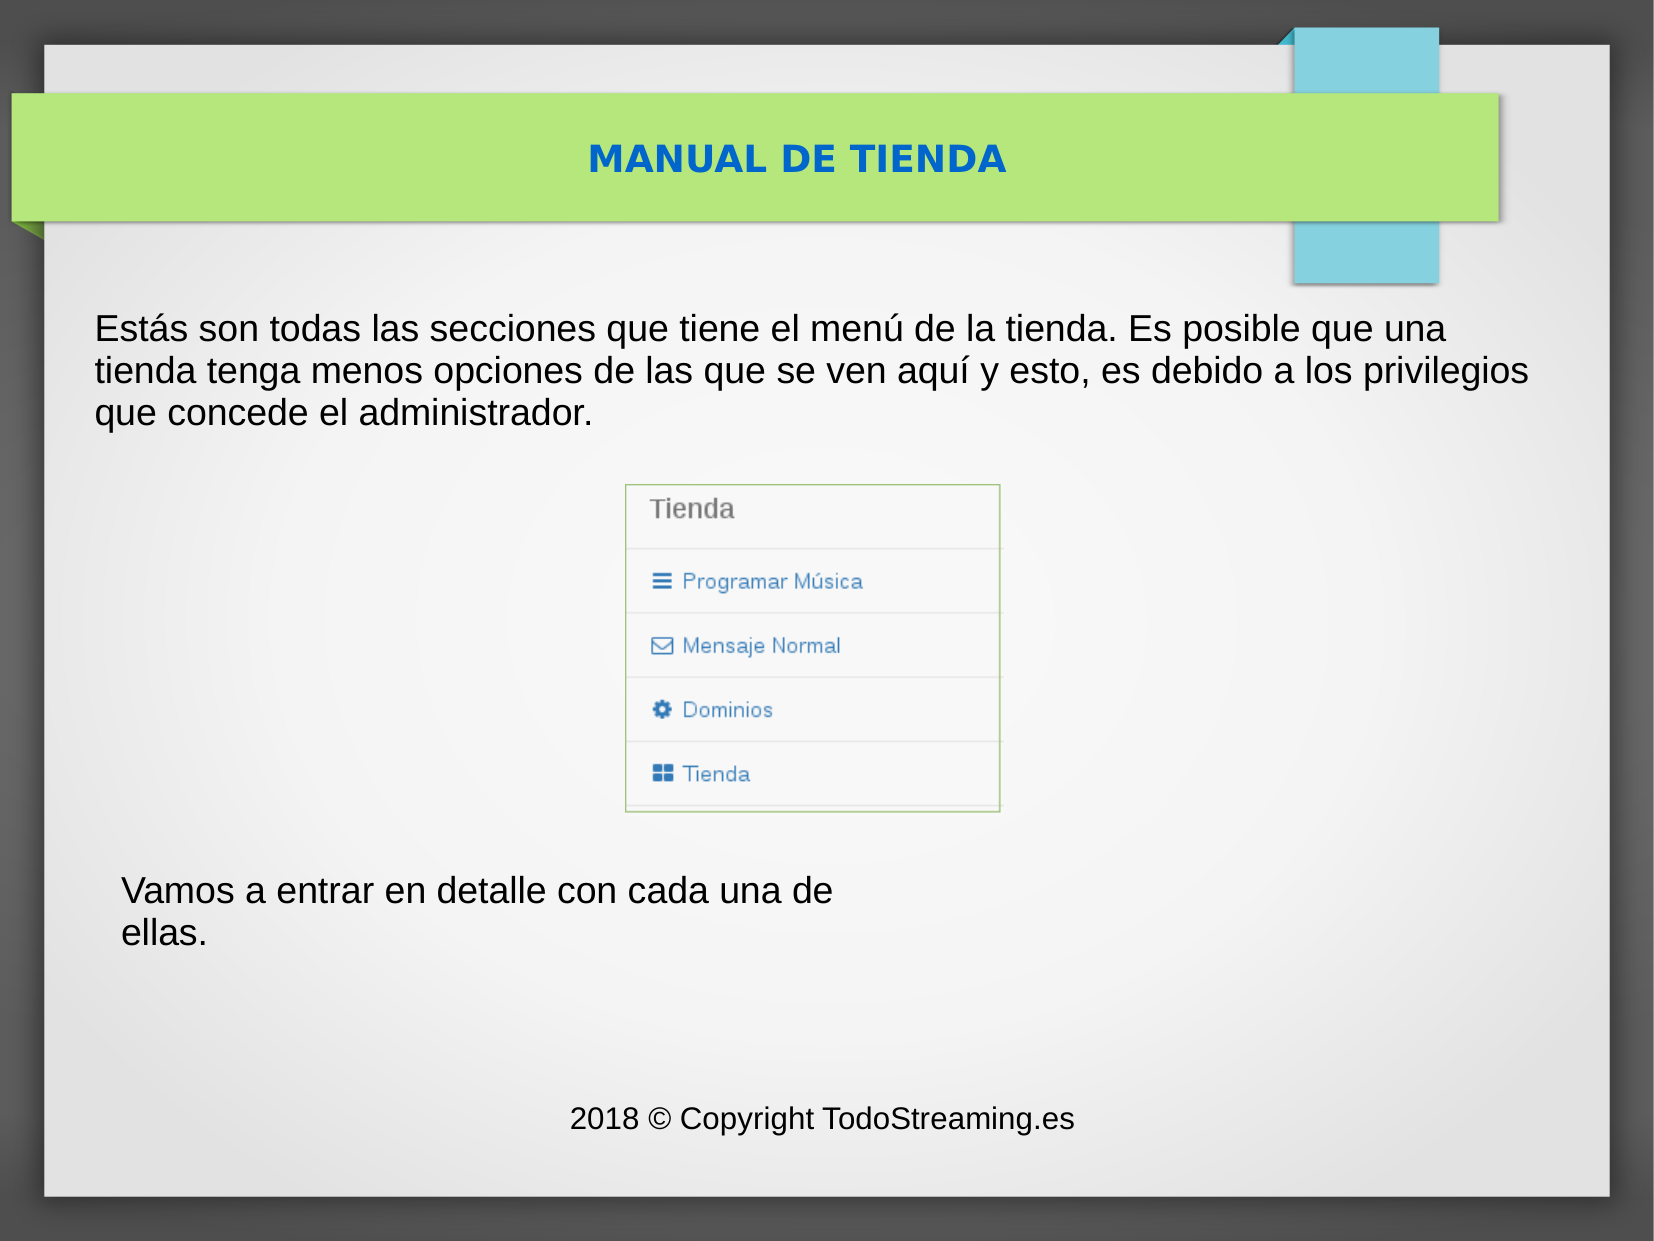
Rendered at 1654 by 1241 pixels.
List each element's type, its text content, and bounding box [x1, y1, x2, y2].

text_box Estás son todas las secciones que tiene el menú de la tienda. Es posible que una tienda tenga menos opciones de las que se ven aquí y esto, es debido a los privilegios que concede el administrador. [94, 307, 1548, 434]
text_box Vamos a entrar en detalle con cada una de ellas. [106, 862, 947, 920]
text_box 2018 © Copyright TodoStreaming.es [555, 1094, 1099, 1146]
title MANUAL DE TIENDA [437, 118, 1158, 201]
picture [0, 0, 1654, 1241]
